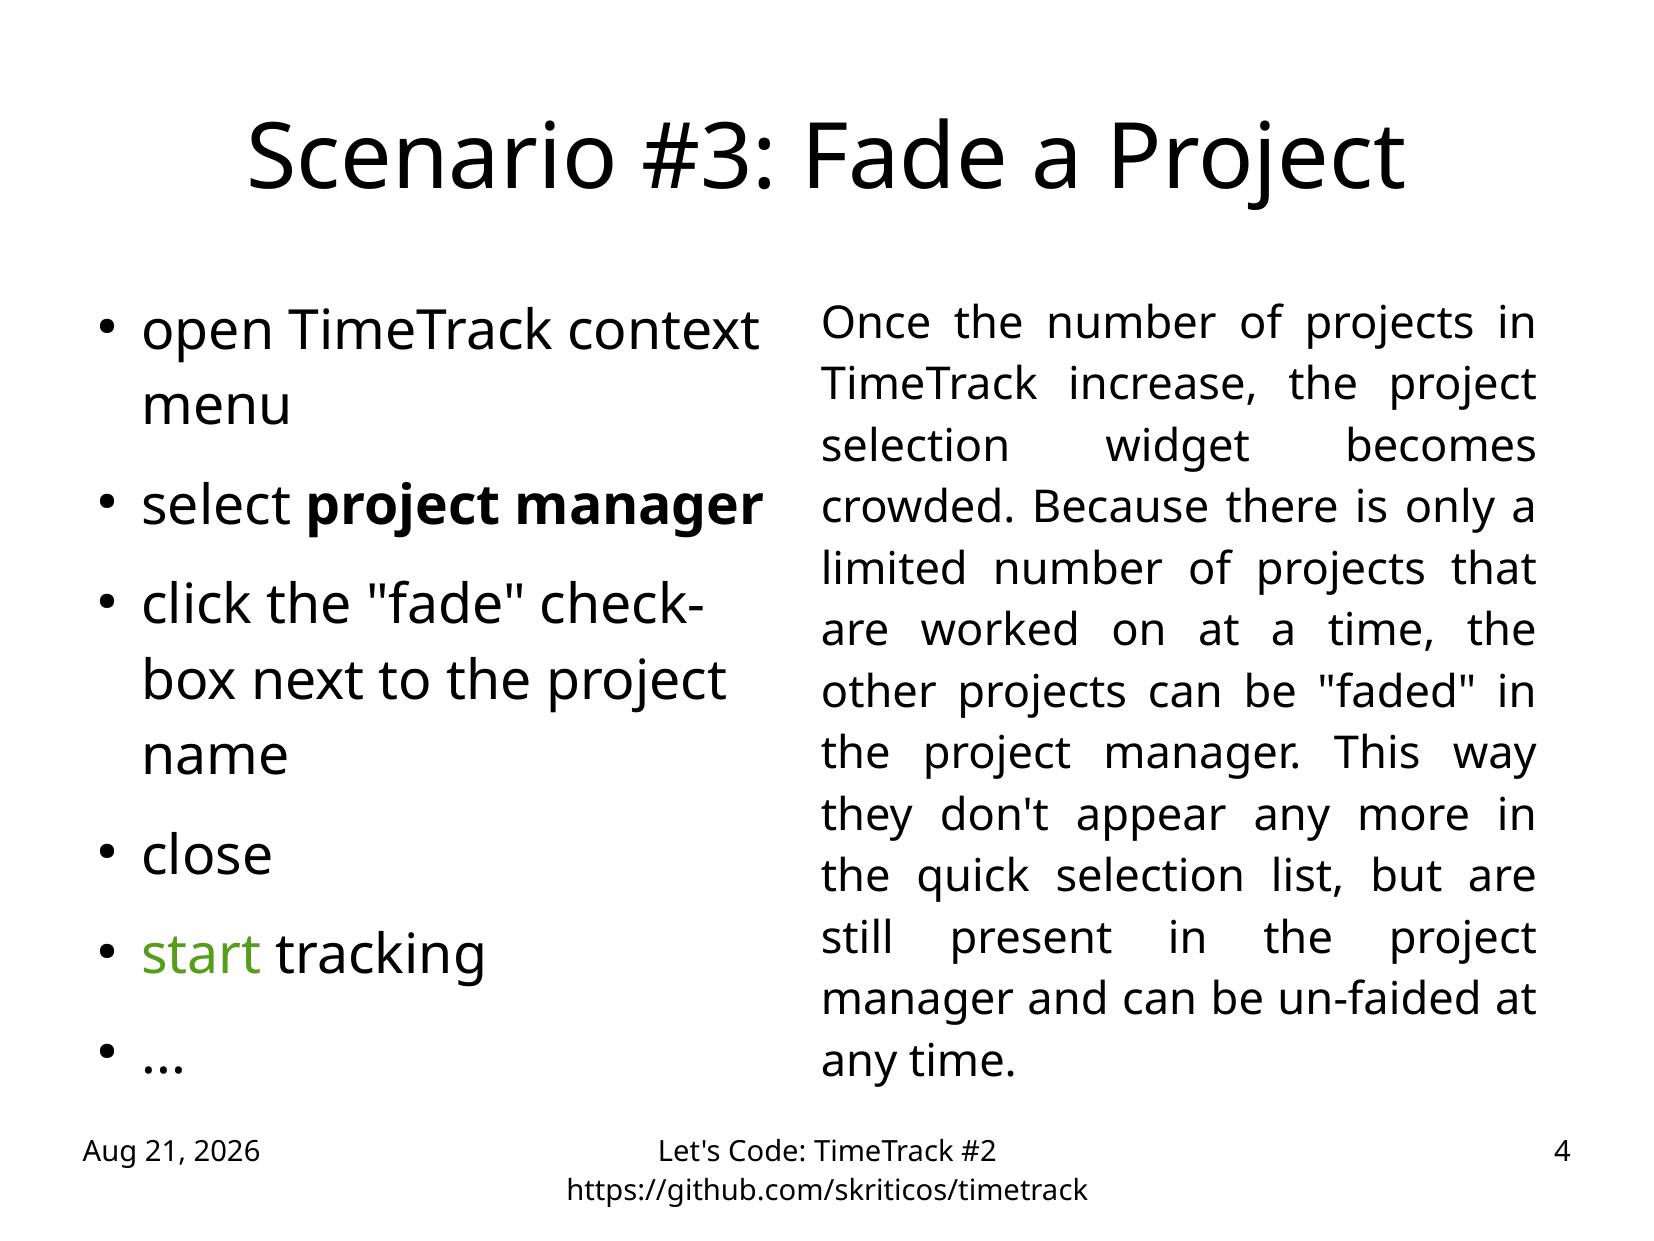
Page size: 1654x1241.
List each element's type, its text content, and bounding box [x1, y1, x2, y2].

list Once the number of projects in TimeTrack increase, the project selection widget becomes crowded. Because there is only a limited number of projects that are worked on at a time, the other projects can be "faded" in the project manager. This way they don't appear any more in the quick selection list, but are still present in the project manager and can be un-faided at any time. [820, 290, 1538, 1098]
title Scenario #3: Fade a Project [82, 49, 1571, 257]
list open TimeTrack context menu select project manager click the "fade" check-box next to the project name close start tracking ... [82, 290, 799, 1098]
